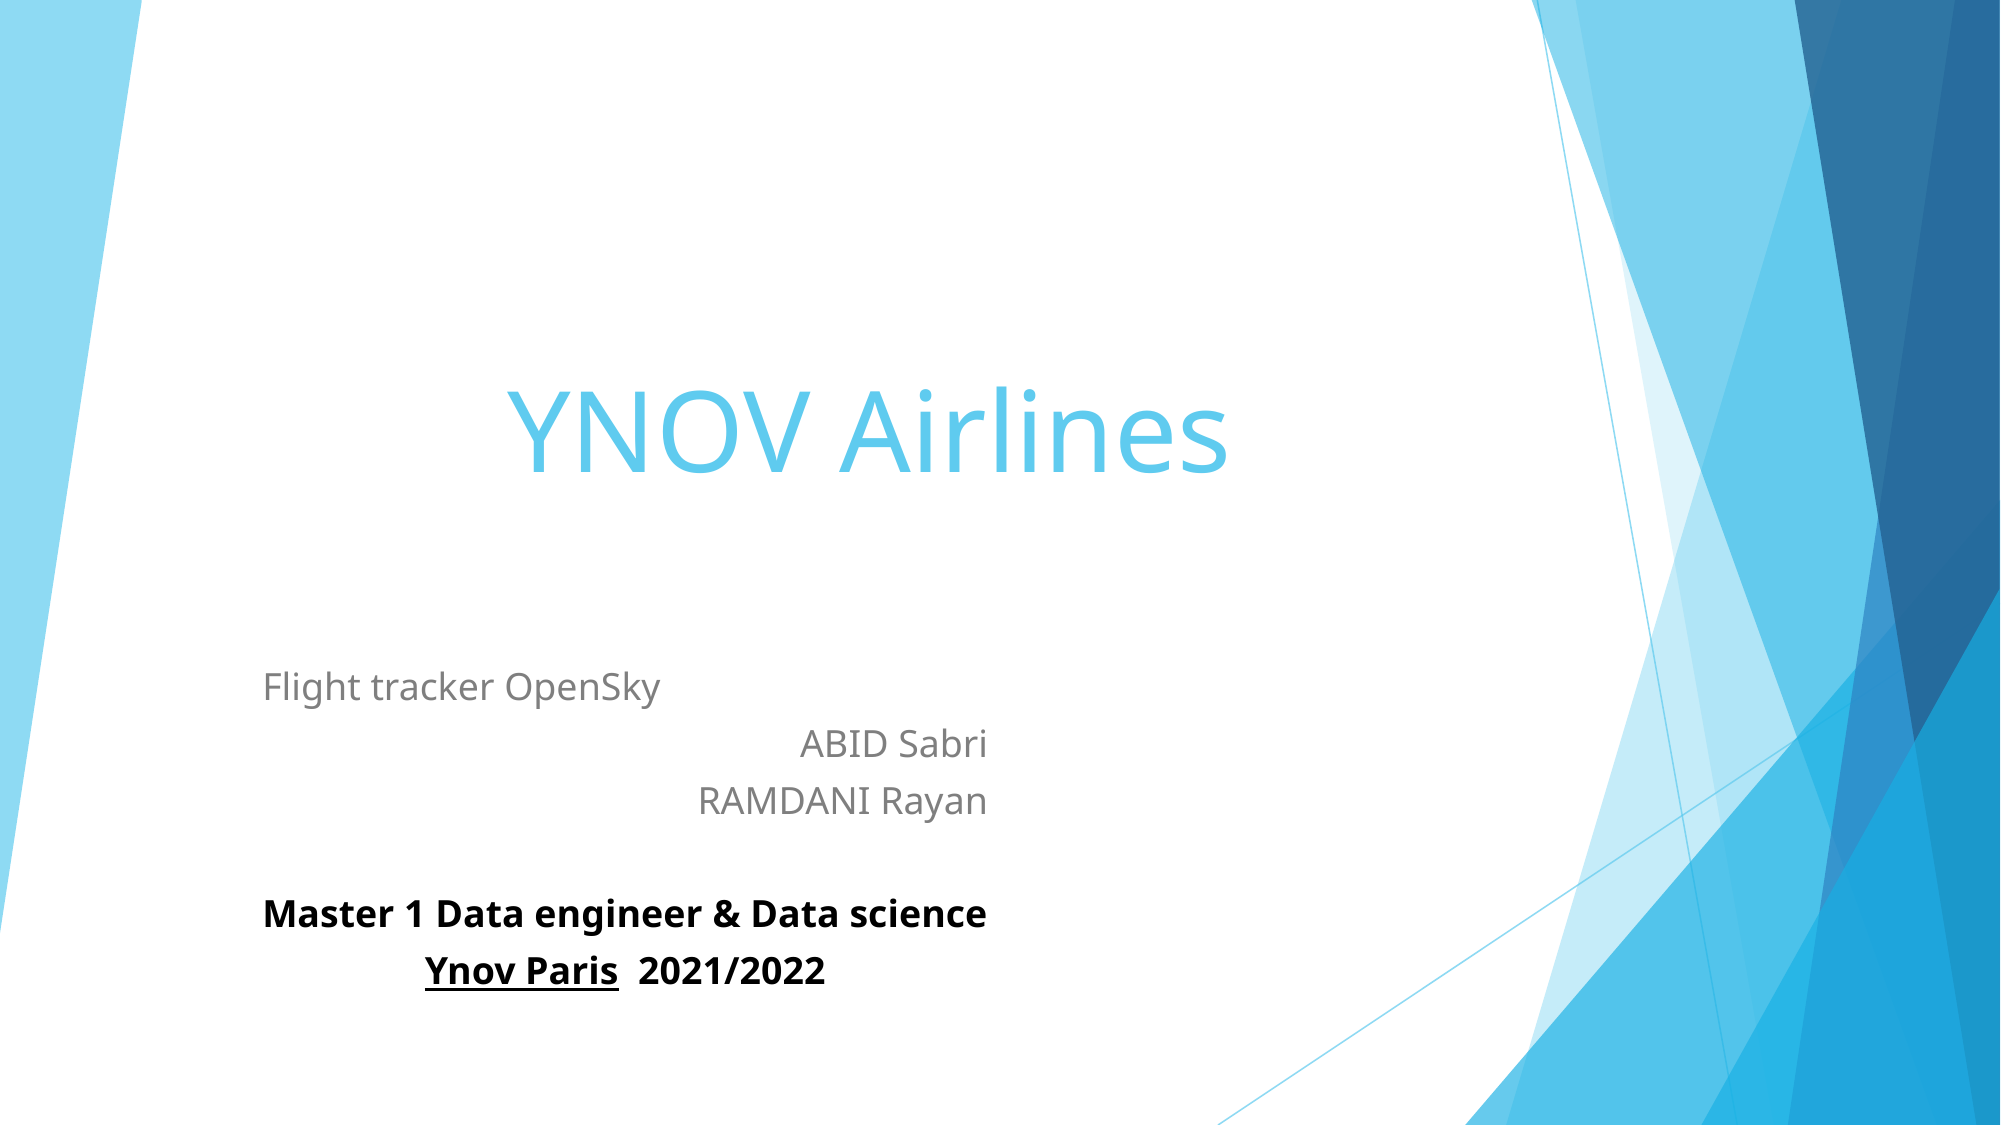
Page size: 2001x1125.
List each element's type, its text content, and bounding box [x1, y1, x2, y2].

title YNOV Airlines [247, 231, 1522, 503]
subtitle Flight tracker OpenSky ABID Sabri RAMDANI Rayan Master 1 Data engineer & Data science Ynov Paris 2021/2022 [247, 664, 1522, 1016]
